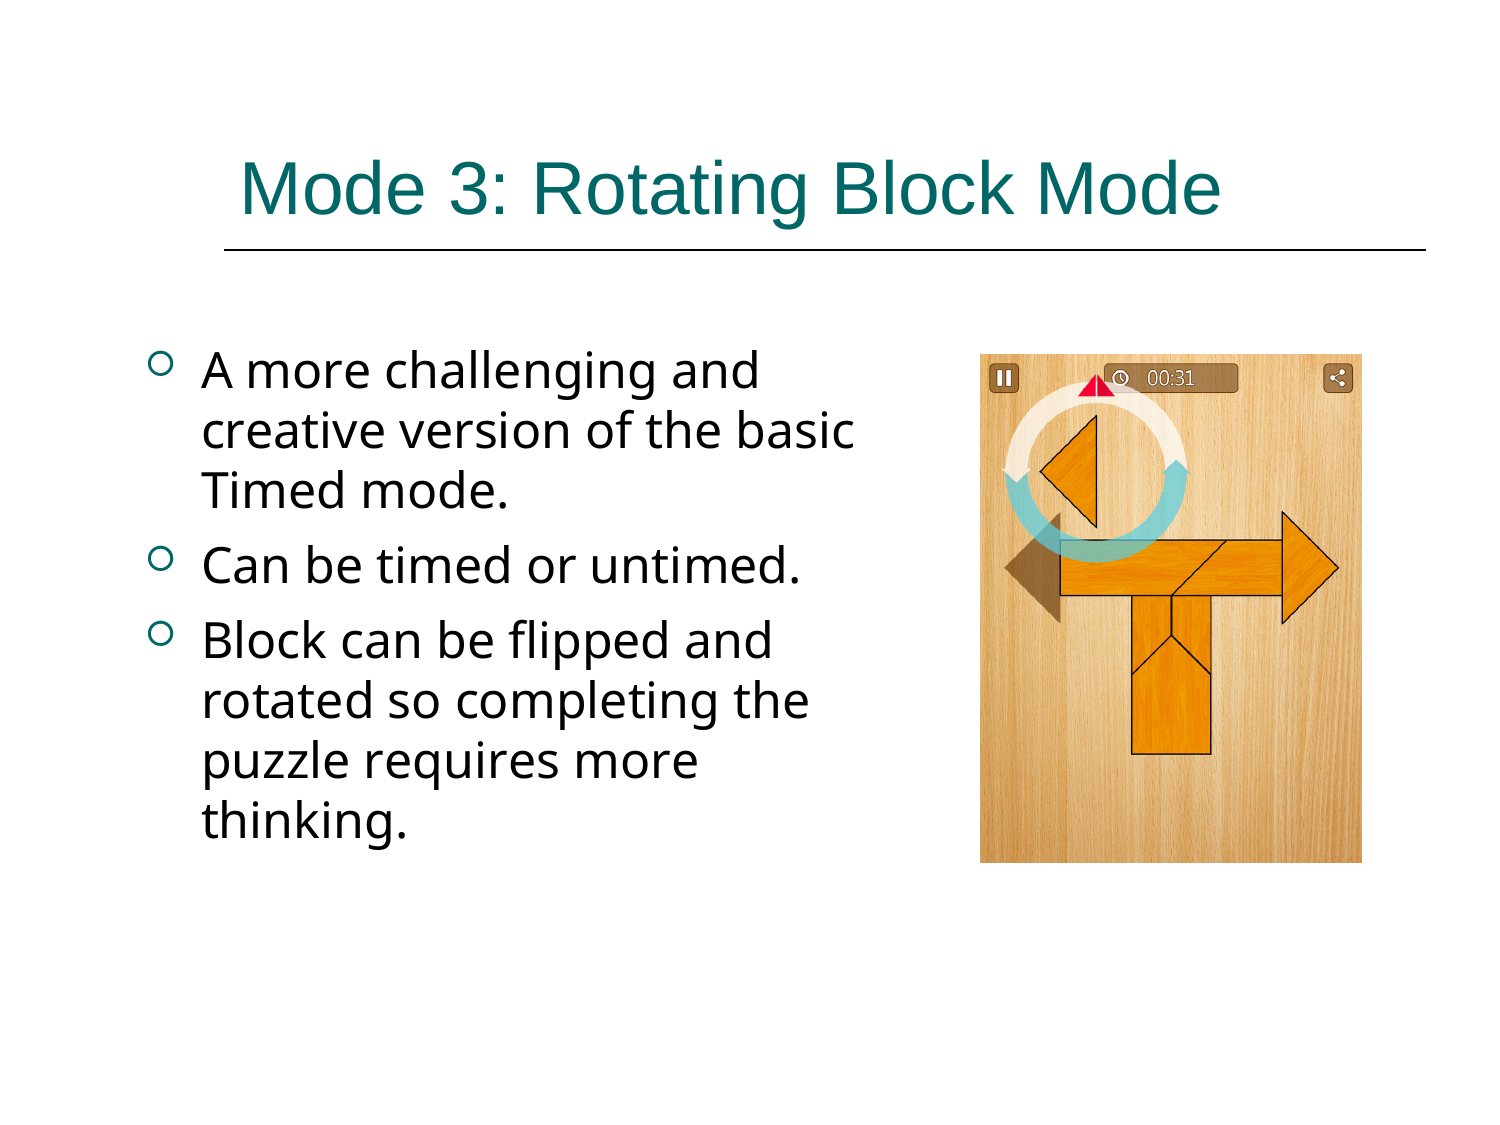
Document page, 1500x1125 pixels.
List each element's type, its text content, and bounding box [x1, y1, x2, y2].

text_box Mode 3: Rotating Block Mode [224, 49, 1425, 237]
text_box A more challenging and creative version of the basic Timed mode. Can be timed or untimed. Block can be flipped and rotated so completing the puzzle requires more thinking. [130, 330, 898, 935]
picture [980, 354, 1362, 863]
